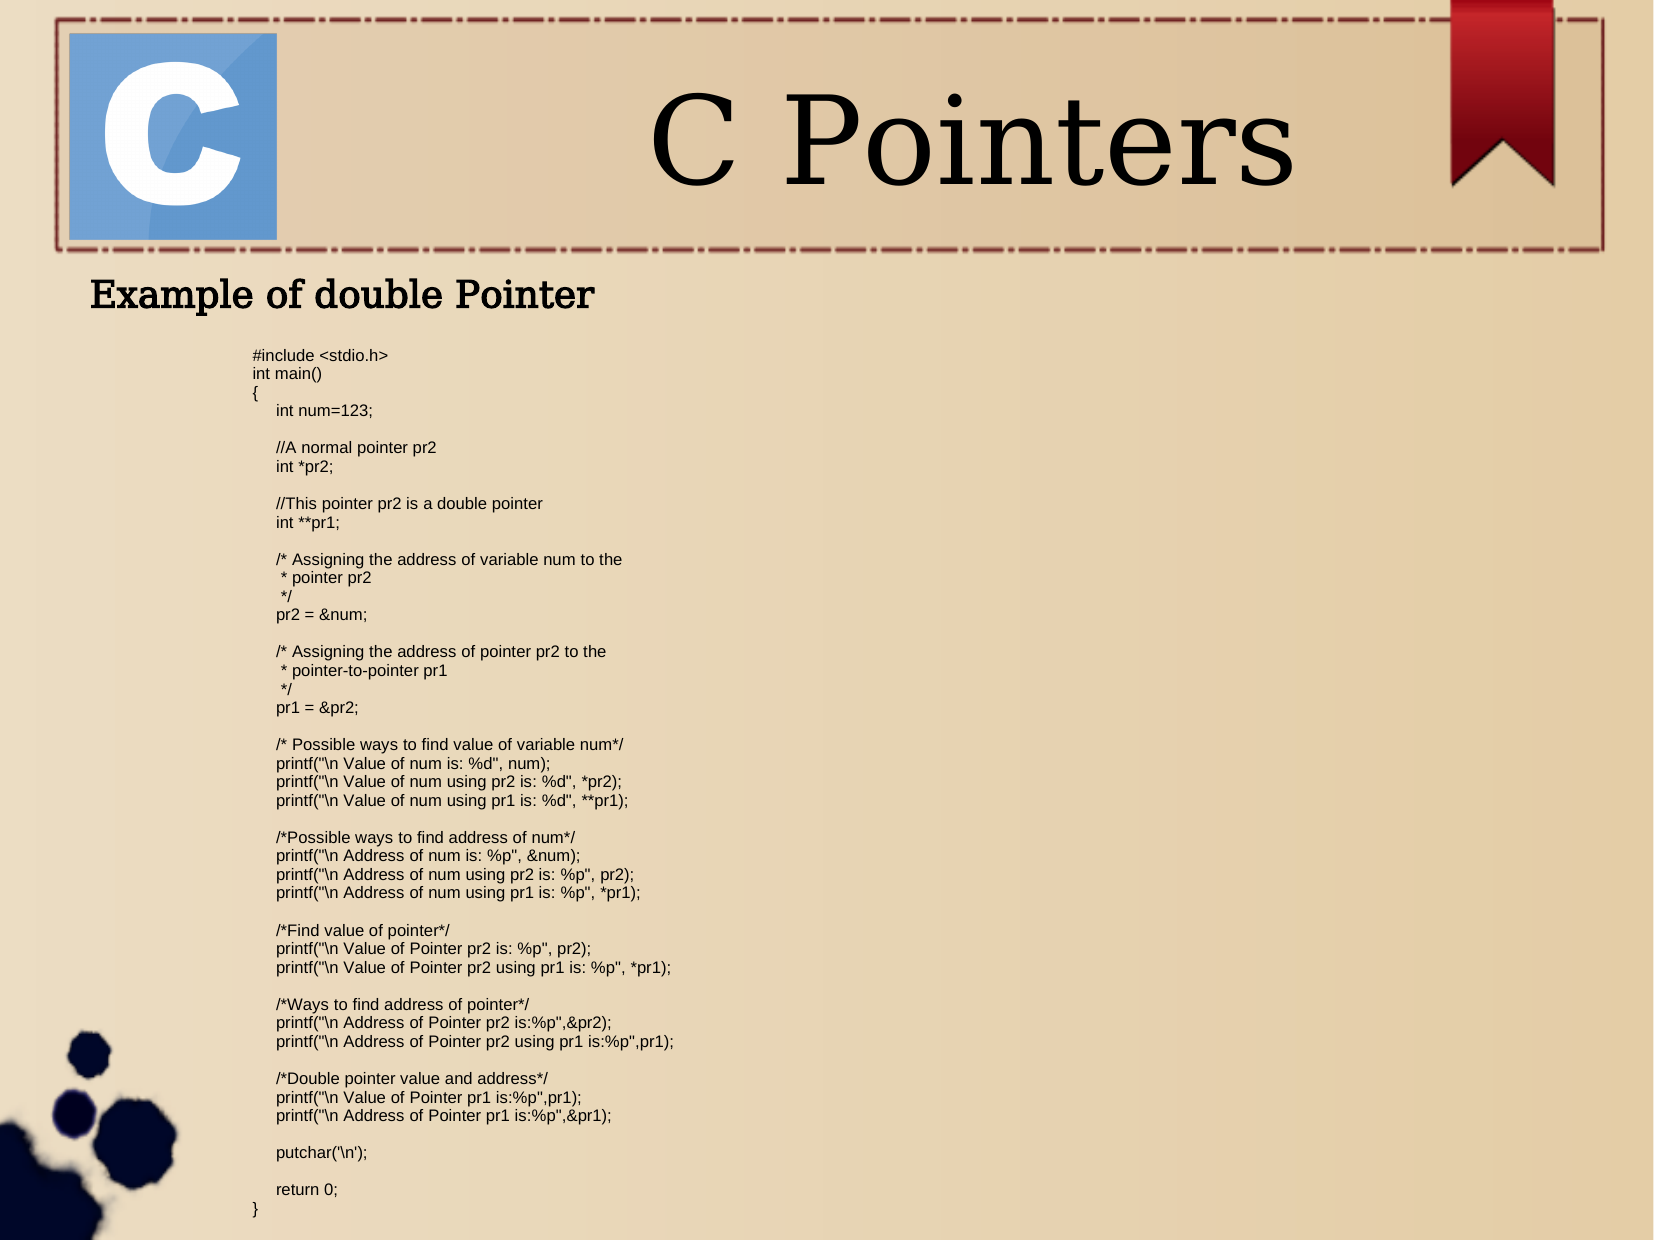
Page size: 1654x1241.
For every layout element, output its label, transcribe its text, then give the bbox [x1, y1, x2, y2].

text_box #include <stdio.h> int main() { int num=123; //A normal pointer pr2 int *pr2; //This pointer pr2 is a double pointer int **pr1; /* Assigning the address of variable num to the * pointer pr2 */ pr2 = &num; /* Assigning the address of pointer pr2 to the * pointer-to-pointer pr1 */ pr1 = &pr2; /* Possible ways to find value of variable num*/ printf("\n Value of num is: %d", num); printf("\n Value of num using pr2 is: %d", *pr2); printf("\n Value of num using pr1 is: %d", **pr1); /*Possible ways to find address of num*/ printf("\n Address of num is: %p", &num); printf("\n Address of num using pr2 is: %p", pr2); printf("\n Address of num using pr1 is: %p", *pr1); /*Find value of pointer*/ printf("\n Value of Pointer pr2 is: %p", pr2); printf("\n Value of Pointer pr2 using pr1 is: %p", *pr1); /*Ways to find address of pointer*/ printf("\n Address of Pointer pr2 is:%p",&pr2); printf("\n Address of Pointer pr2 using pr1 is:%p",pr1); /*Double pointer value and address*/ printf("\n Value of Pointer pr1 is:%p",pr1); printf("\n Address of Pointer pr1 is:%p",&pr1); putchar('\n'); return 0; } [237, 339, 853, 1226]
title C Pointers [495, 47, 1413, 229]
picture [0, 0, 1654, 1240]
text_box Example of double Pointer [75, 266, 1606, 331]
